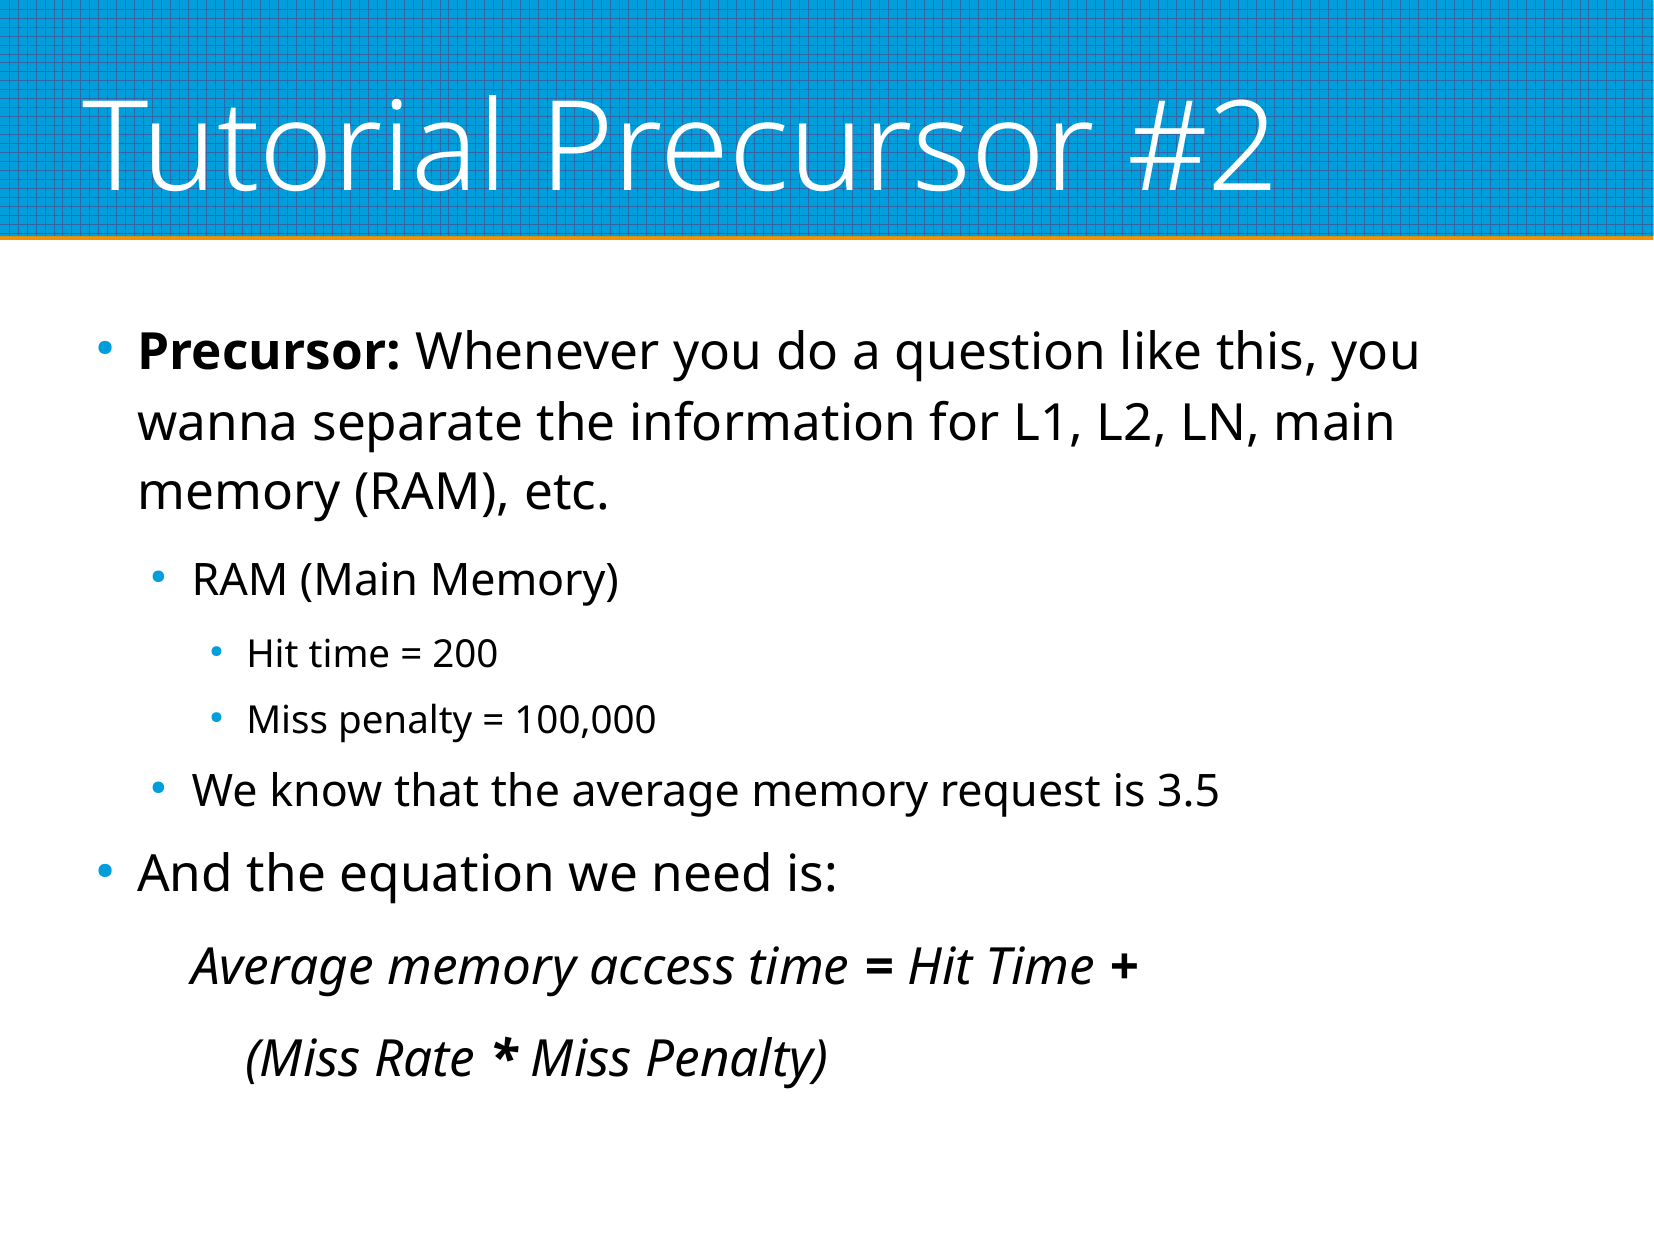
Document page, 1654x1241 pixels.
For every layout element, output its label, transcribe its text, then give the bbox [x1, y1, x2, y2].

title Tutorial Precursor #2 [82, 19, 1571, 227]
list Precursor: Whenever you do a question like this, you wanna separate the information for L1, L2, LN, main memory (RAM), etc. RAM (Main Memory) Hit time = 200 Miss penalty = 100,000 We know that the average memory request is 3.5 And the equation we need is: Average memory access time = Hit Time + (Miss Rate * Miss Penalty) [82, 314, 1563, 1093]
